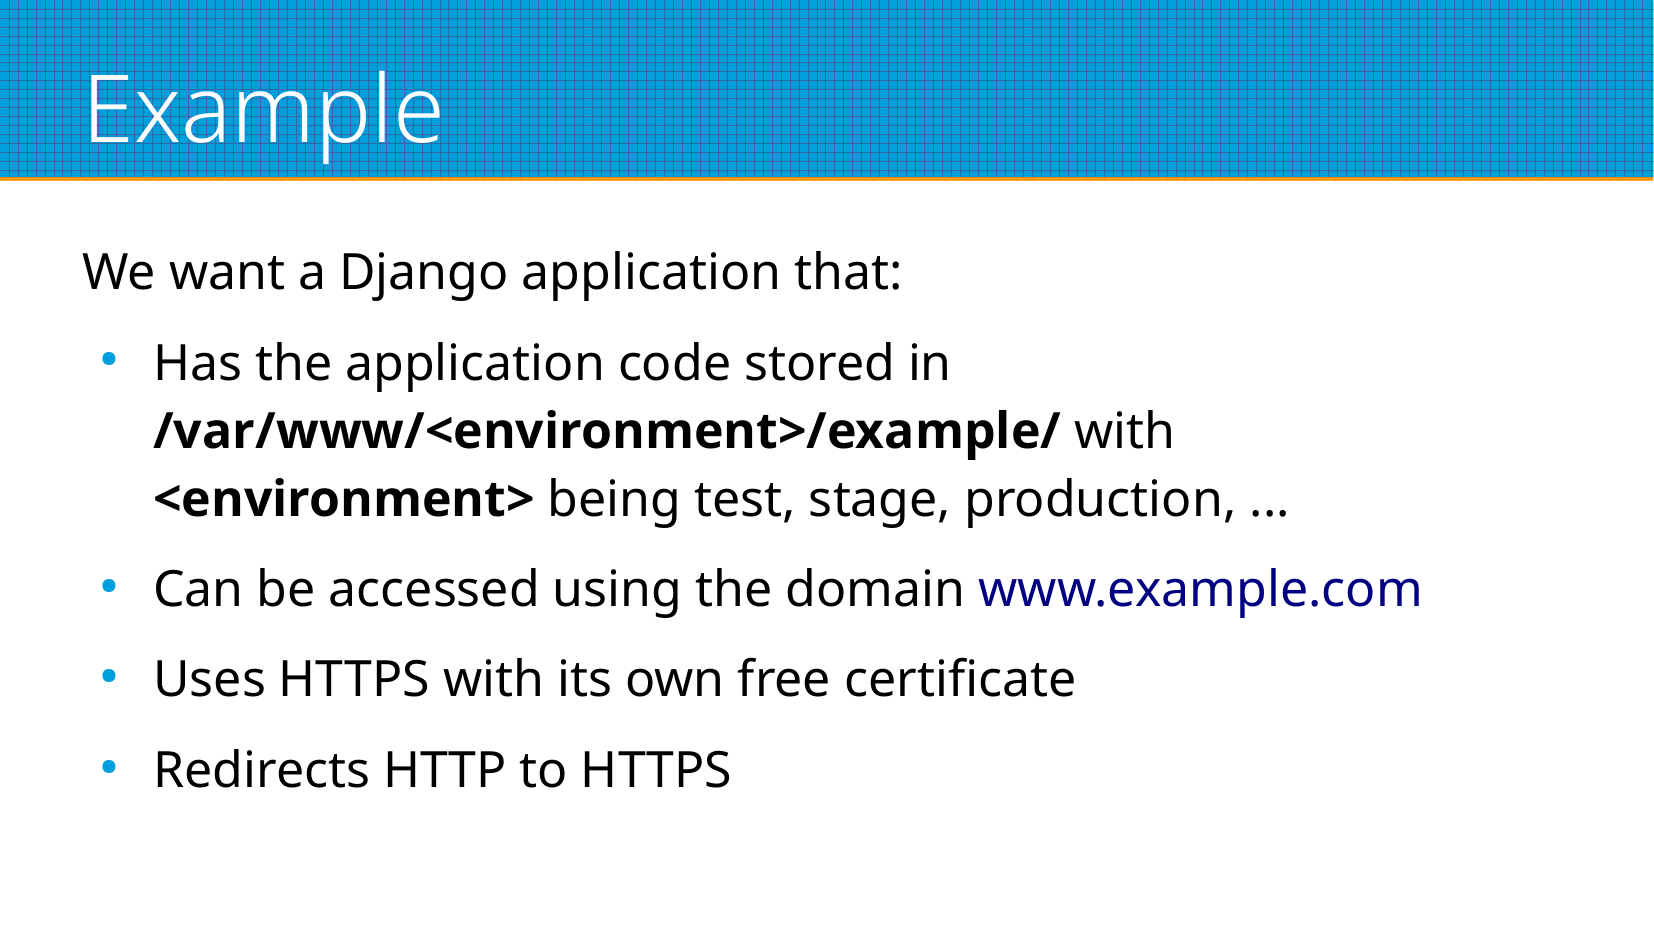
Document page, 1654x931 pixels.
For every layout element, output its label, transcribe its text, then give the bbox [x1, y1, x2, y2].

title Example [82, 14, 1571, 171]
list We want a Django application that: Has the application code stored in /var/www/<environment>/example/ with <environment> being test, stage, production, ... Can be accessed using the domain www.example.com Uses HTTPS with its own free certificate Redirects HTTP to HTTPS [82, 236, 1563, 811]
